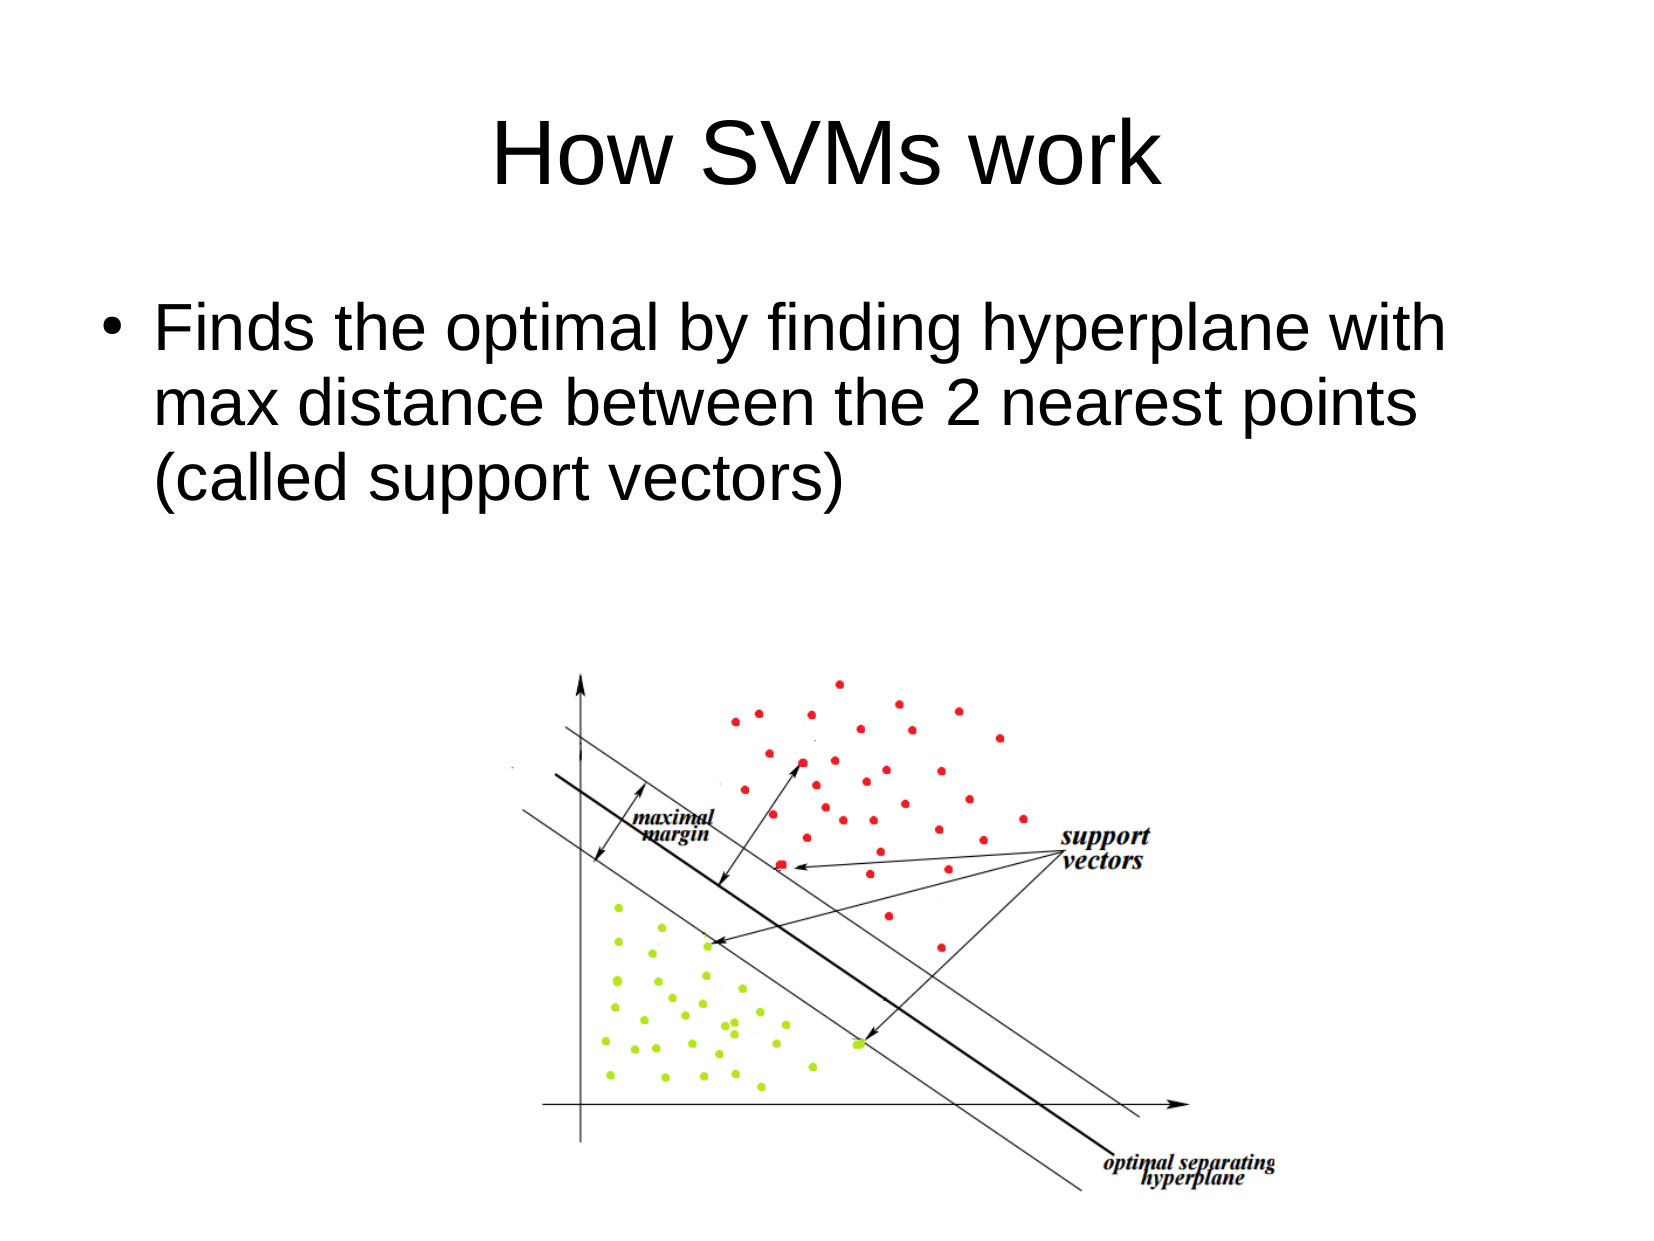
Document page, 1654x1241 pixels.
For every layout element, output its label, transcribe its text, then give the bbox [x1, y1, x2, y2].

list Finds the optimal by finding hyperplane with max distance between the 2 nearest points (called support vectors) [82, 290, 1571, 1010]
picture [500, 642, 1306, 1216]
title How SVMs work [82, 49, 1571, 257]
